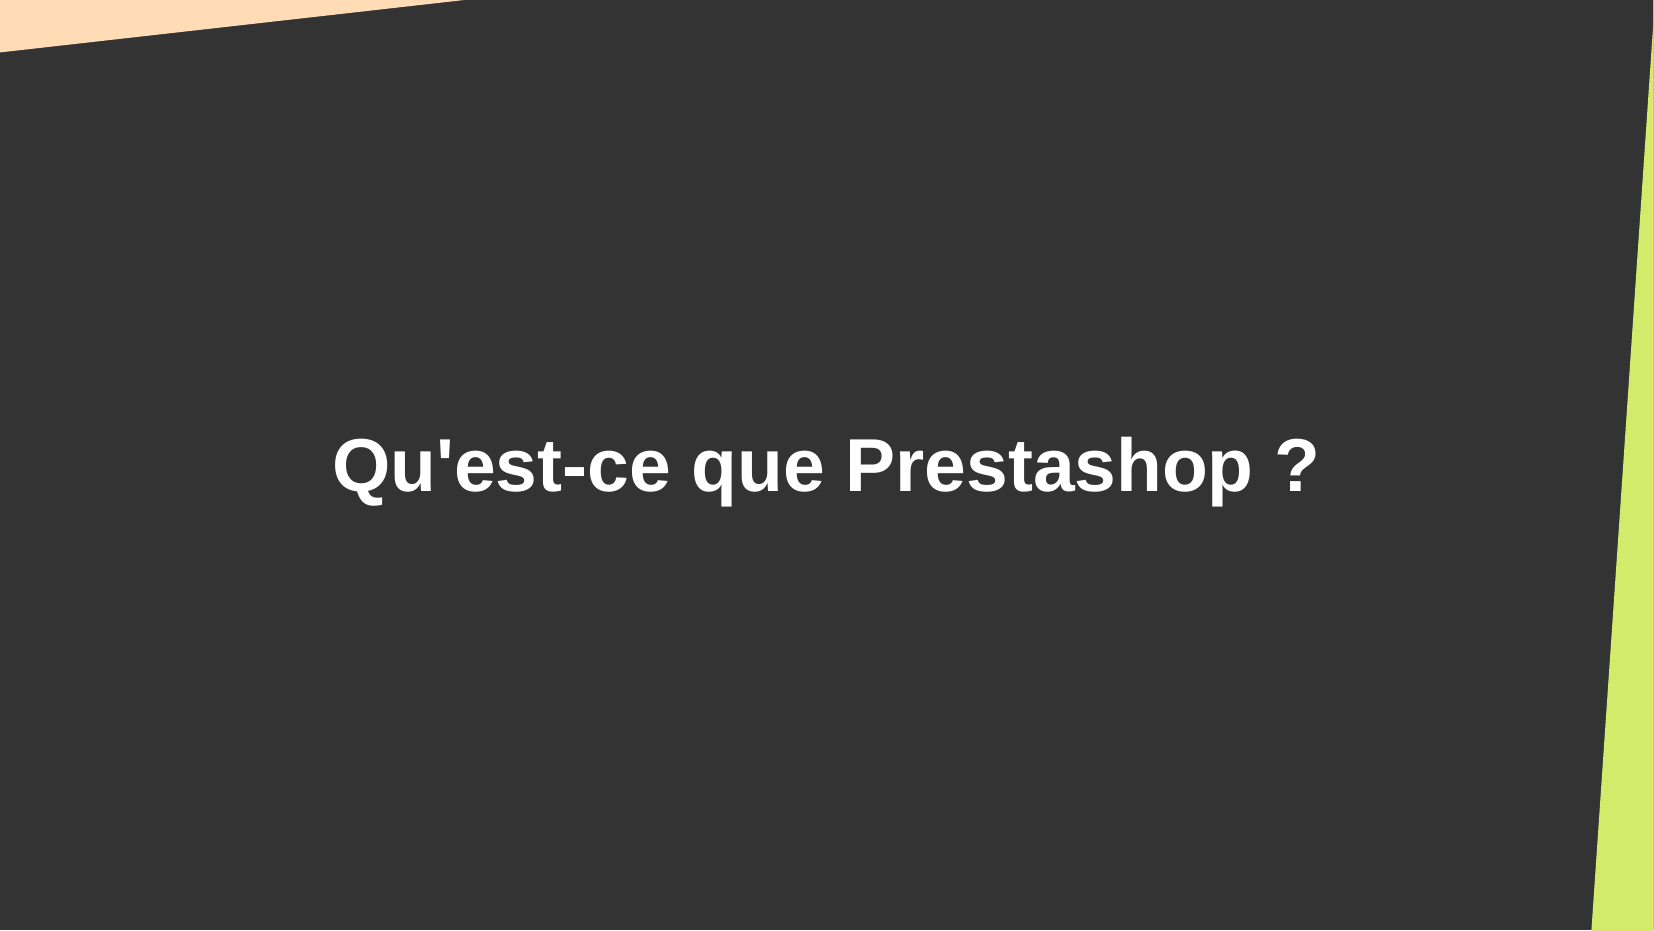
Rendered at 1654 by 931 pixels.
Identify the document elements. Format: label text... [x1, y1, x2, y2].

title Qu'est-ce que Prestashop ? [19, 423, 1625, 508]
text_box [1591, 13, 1654, 931]
text_box [0, 0, 465, 53]
